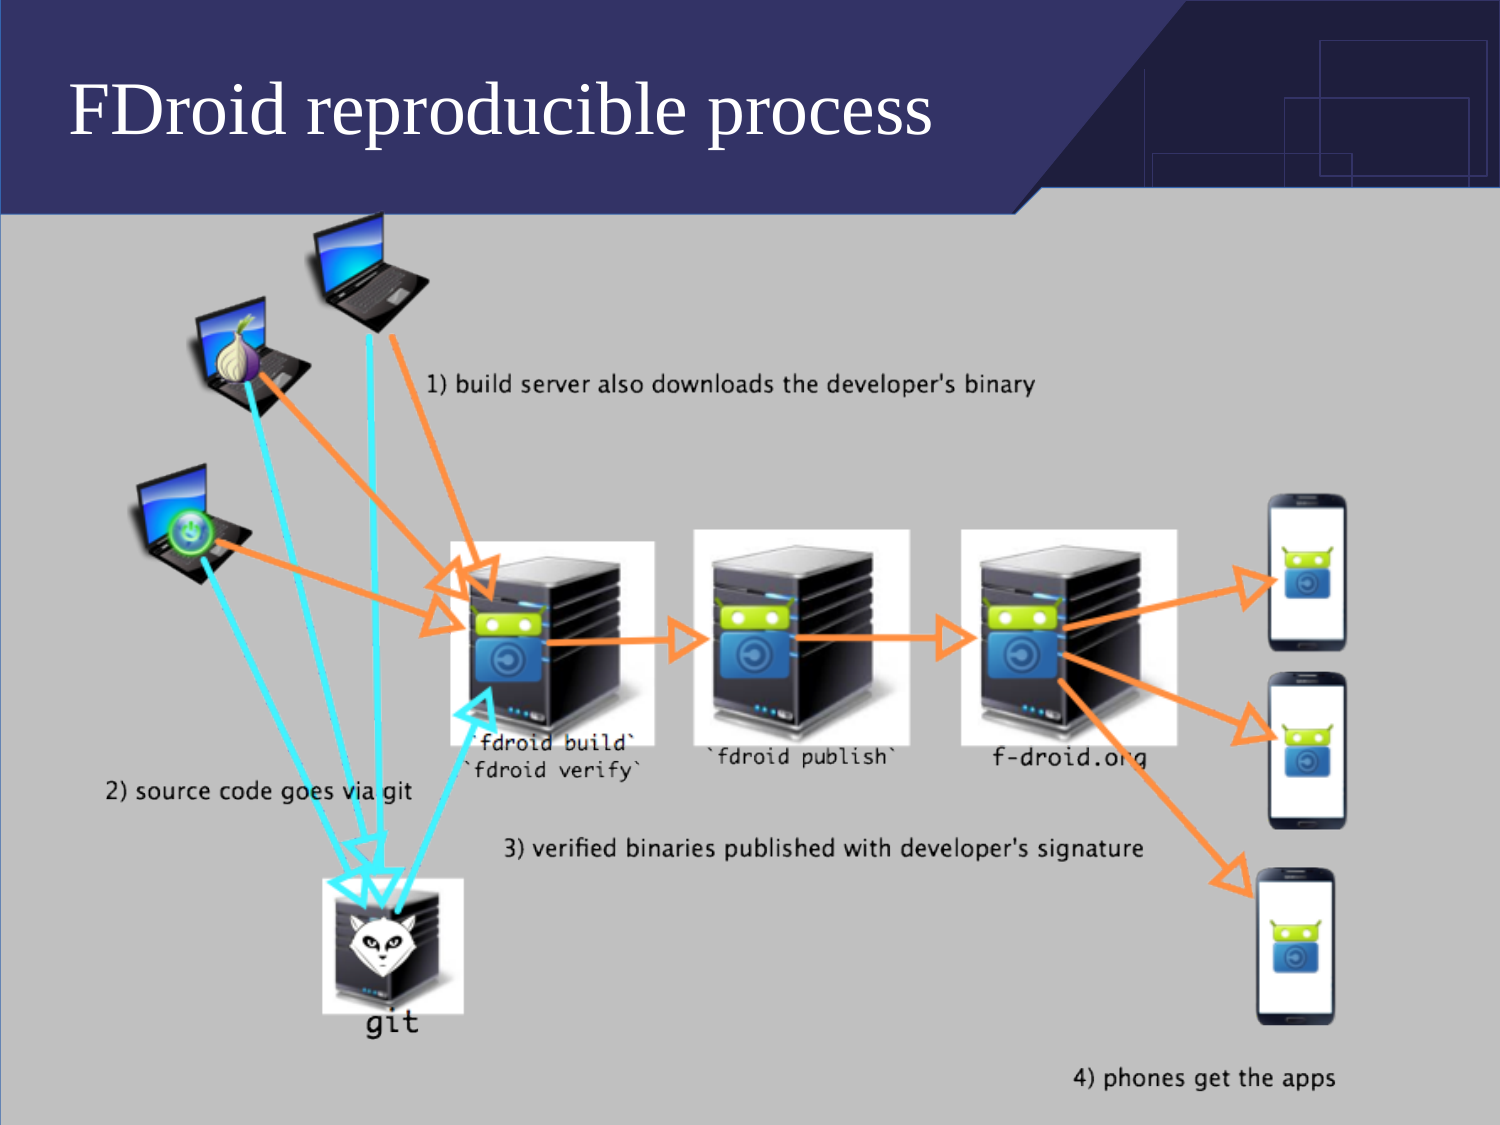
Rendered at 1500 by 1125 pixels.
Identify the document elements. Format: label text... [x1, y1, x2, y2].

picture [90, 194, 1366, 1107]
text_box FDroid reproducible process [53, 15, 1313, 203]
